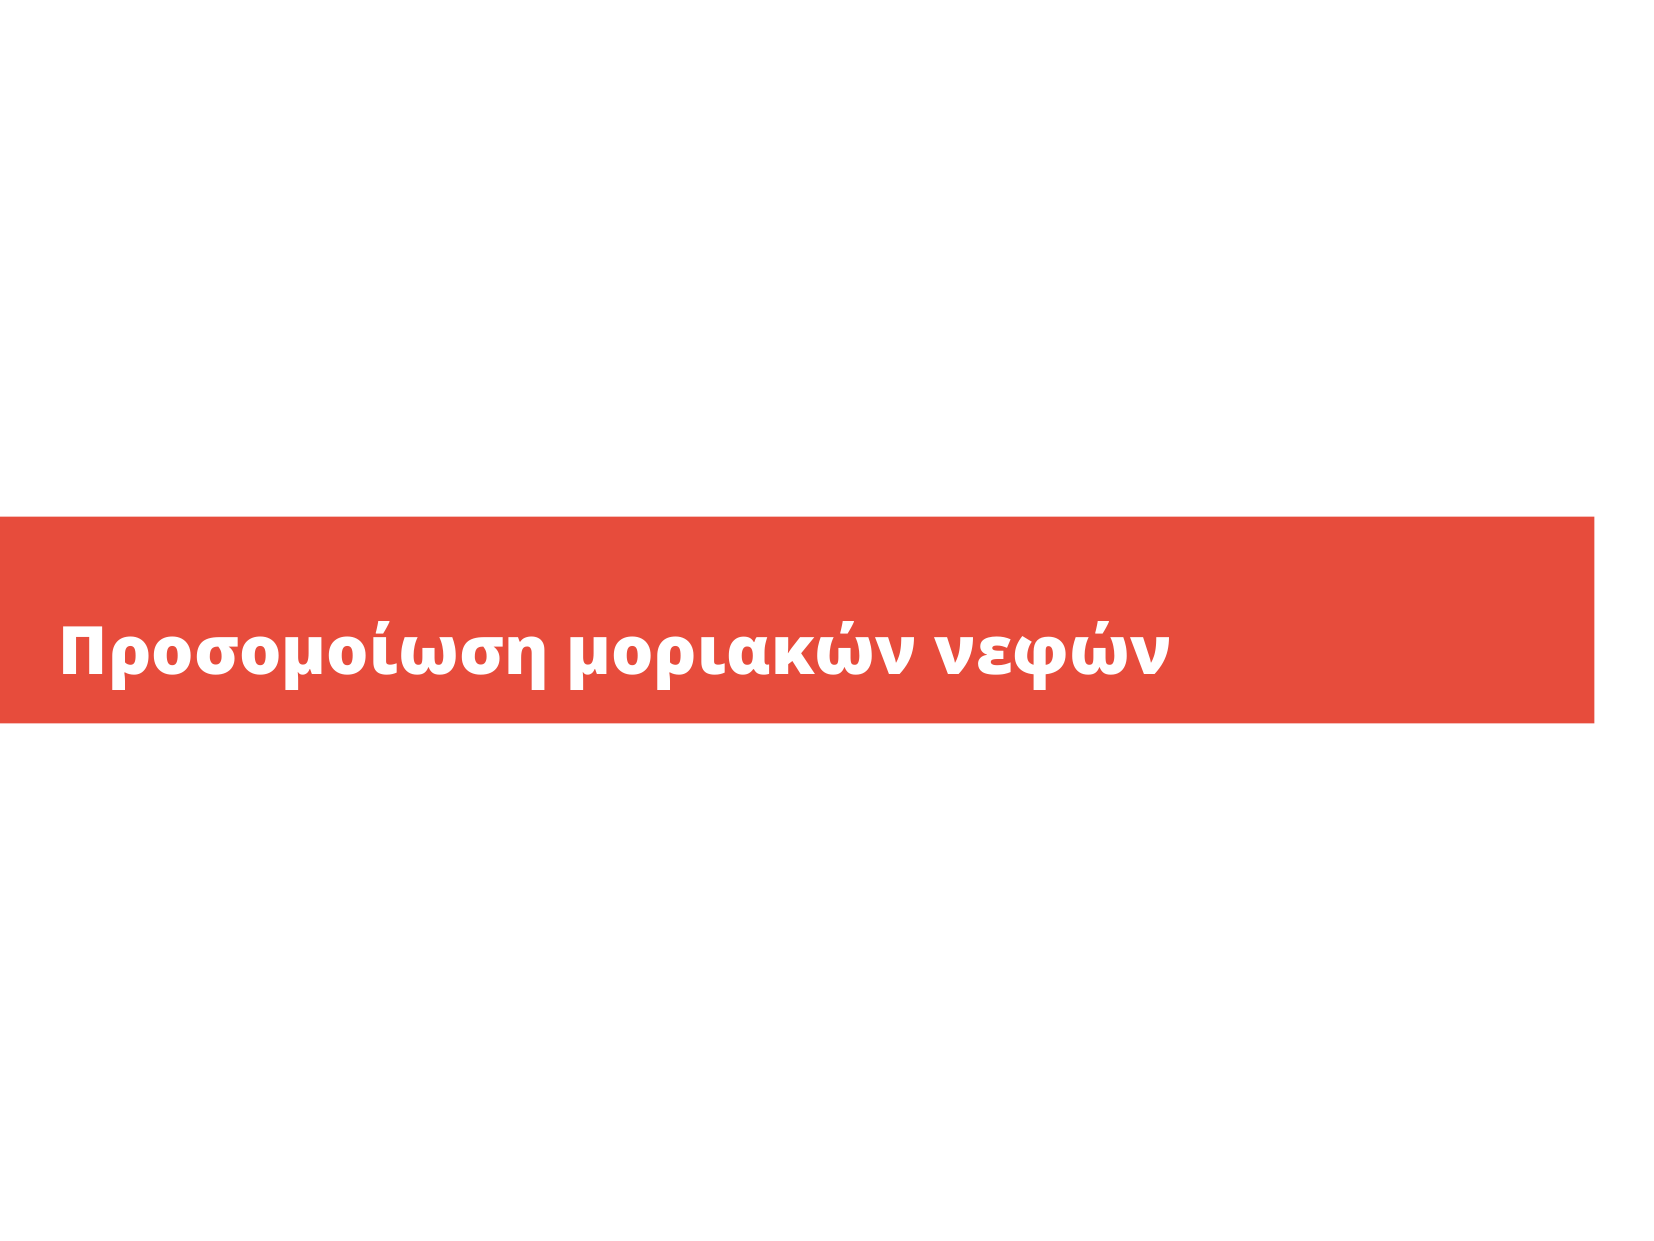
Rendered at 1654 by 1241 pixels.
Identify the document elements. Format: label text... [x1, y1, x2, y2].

title Προσομοίωση μοριακών νεφών [59, 546, 1595, 694]
